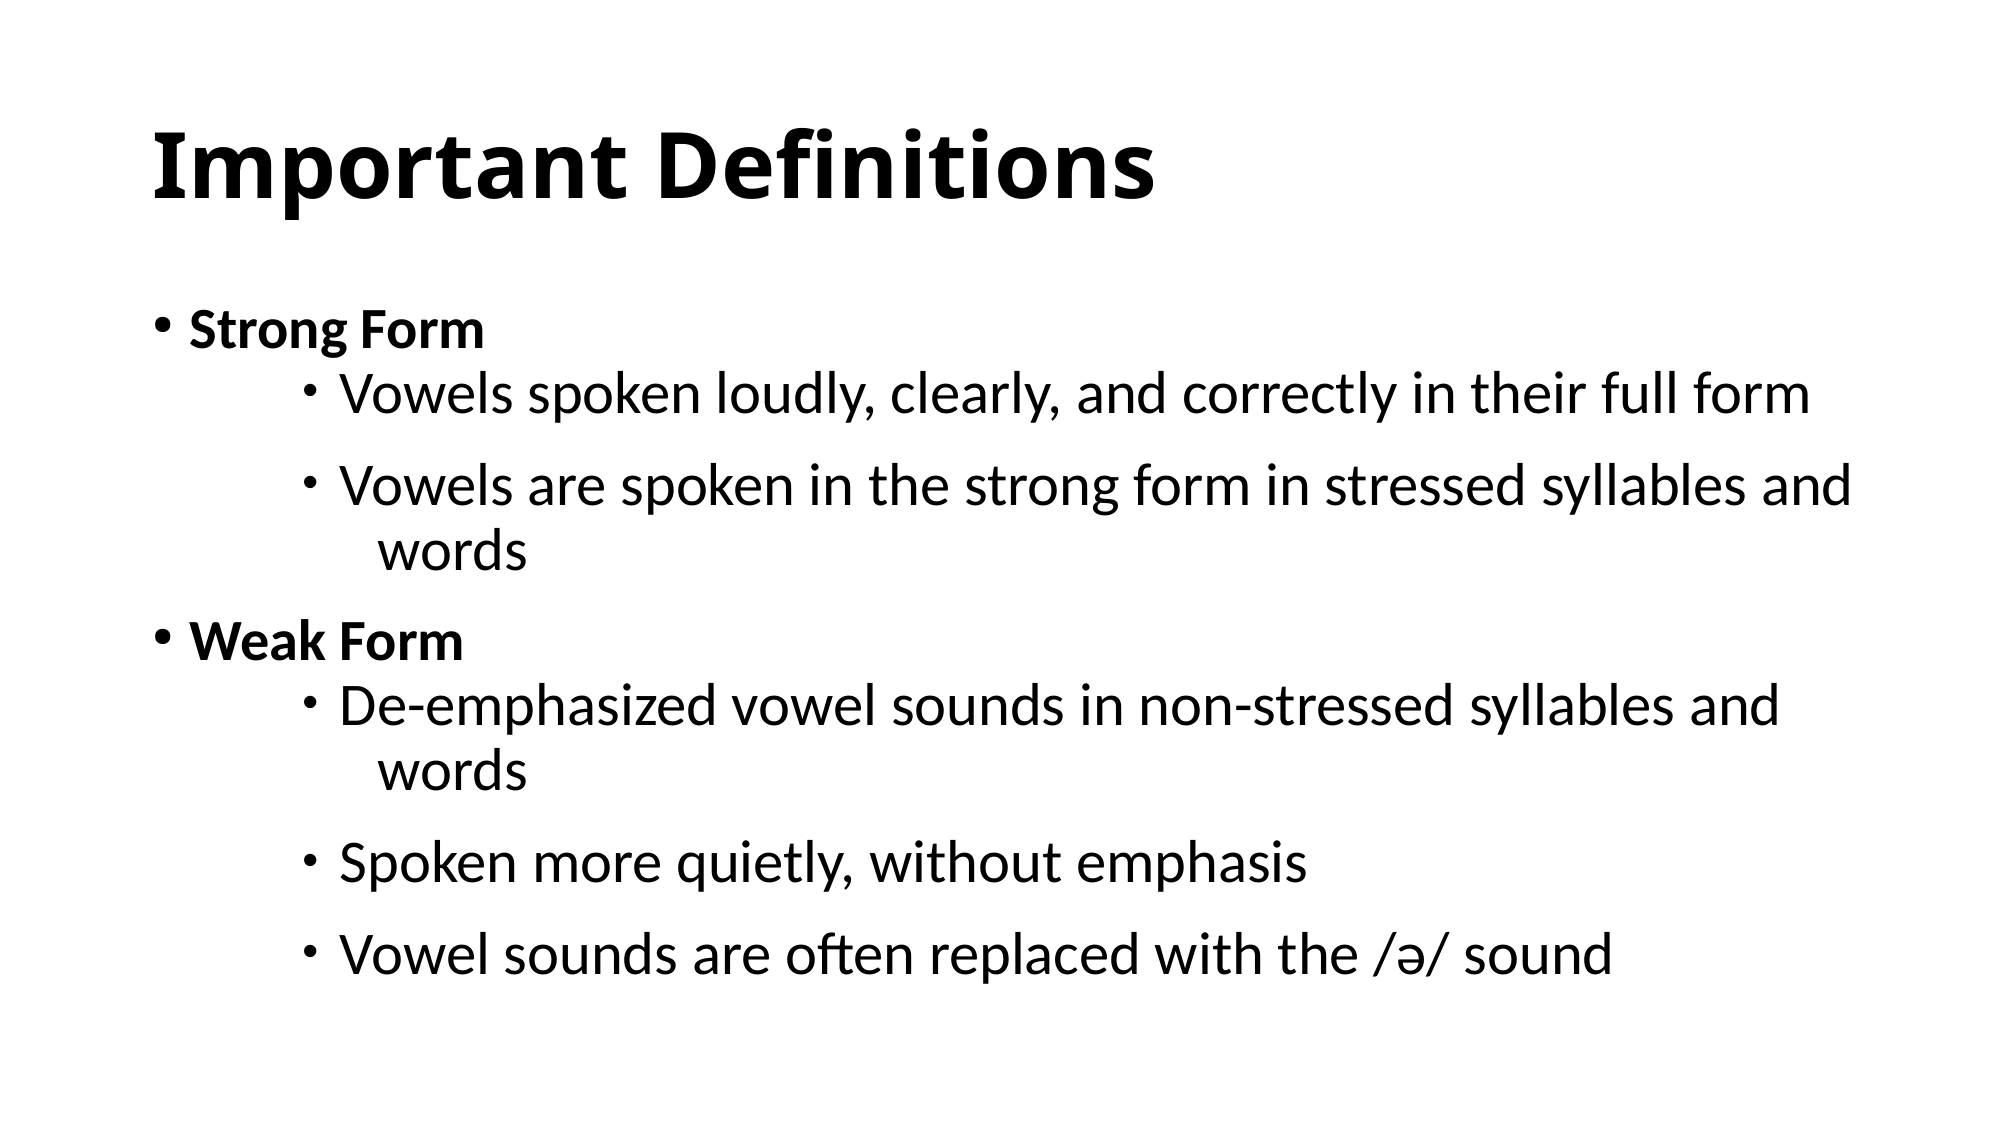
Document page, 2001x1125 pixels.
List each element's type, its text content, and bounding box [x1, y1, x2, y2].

title Important Definitions [137, 59, 1863, 278]
list Strong Form Vowels spoken loudly, clearly, and correctly in their full form Vowels are spoken in the strong form in stressed syllables and words Weak Form De-emphasized vowel sounds in non-stressed syllables and words Spoken more quietly, without emphasis Vowel sounds are often replaced with the /ə/ sound [137, 290, 1921, 1062]
